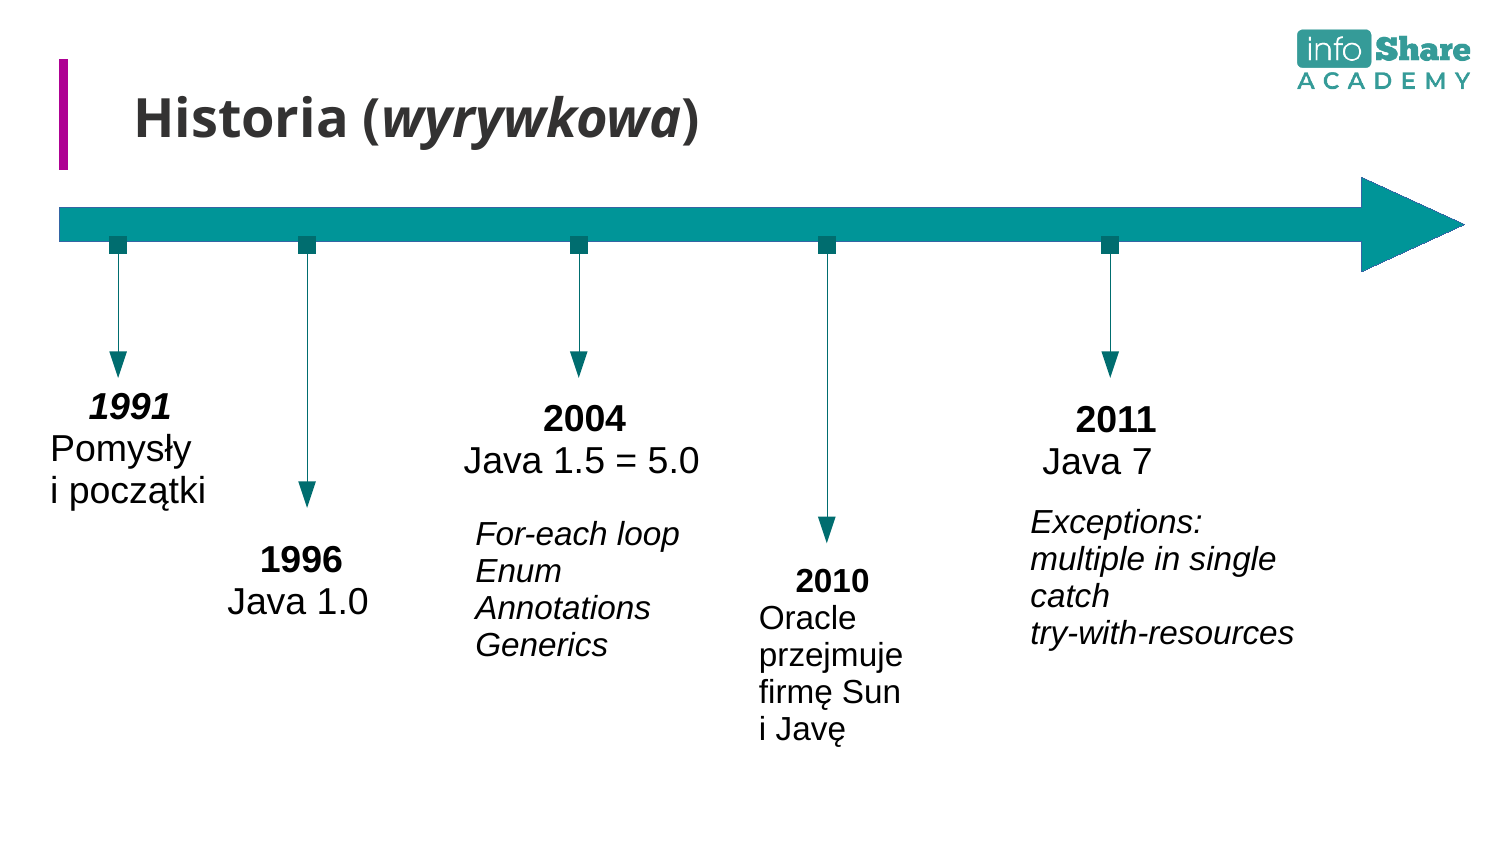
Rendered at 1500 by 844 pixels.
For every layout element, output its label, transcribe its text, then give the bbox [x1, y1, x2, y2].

text_box Exceptions: multiple in single catch try-with-resources [1015, 496, 1323, 674]
text_box 2011 Java 7 [1027, 390, 1205, 496]
text_box For-each loop Enum Annotations Generics [460, 507, 697, 691]
text_box 1996 Java 1.0 [212, 531, 390, 631]
picture [1267, 0, 1500, 119]
text_box 1991 Pomysły i początki [35, 377, 225, 519]
text_box [59, 177, 1465, 272]
text_box 2010 Oracle przejmuje firmę Sun i Javę [744, 555, 922, 768]
title Historia (wyrywkowa) [118, 59, 1248, 200]
text_box 2004 Java 1.5 = 5.0 [448, 389, 721, 531]
